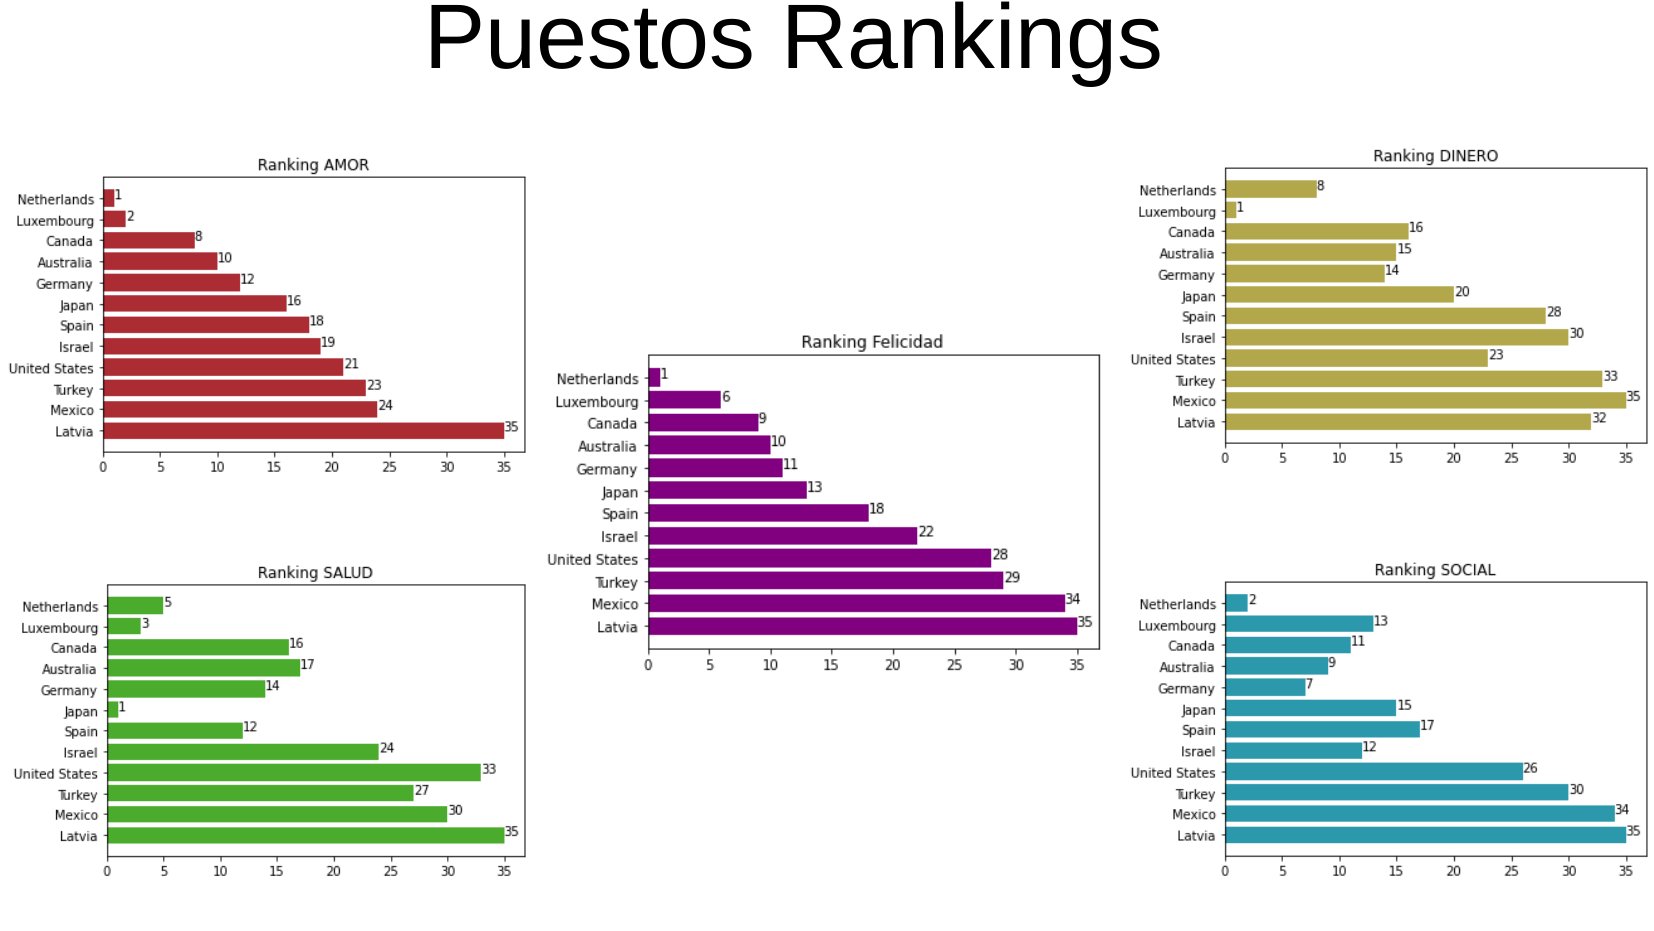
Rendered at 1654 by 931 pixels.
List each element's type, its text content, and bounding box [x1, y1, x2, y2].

picture [0, 149, 532, 482]
title Puestos Rankings [407, 0, 1182, 89]
picture [1122, 554, 1654, 886]
picture [5, 557, 532, 886]
picture [538, 325, 1107, 681]
picture [1122, 140, 1654, 473]
